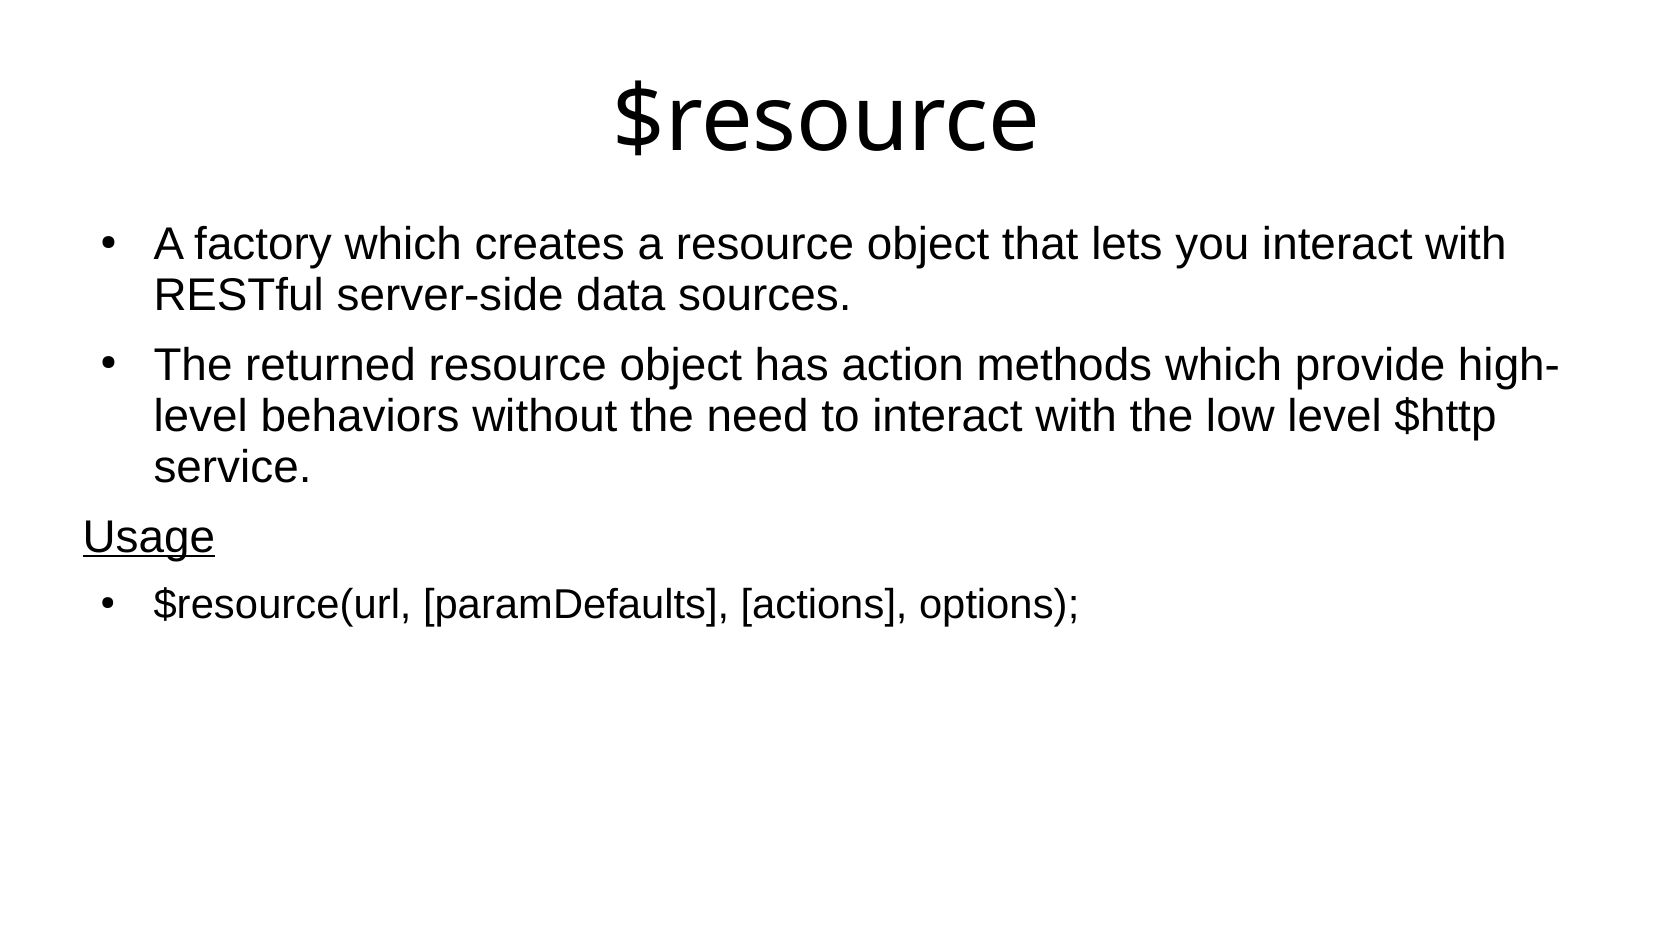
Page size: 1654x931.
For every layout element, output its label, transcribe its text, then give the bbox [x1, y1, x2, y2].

title $resource [82, 37, 1571, 193]
list A factory which creates a resource object that lets you interact with RESTful server-side data sources. The returned resource object has action methods which provide high-level behaviors without the need to interact with the low level $http service. Usage $resource(url, [paramDefaults], [actions], options); [82, 217, 1571, 757]
